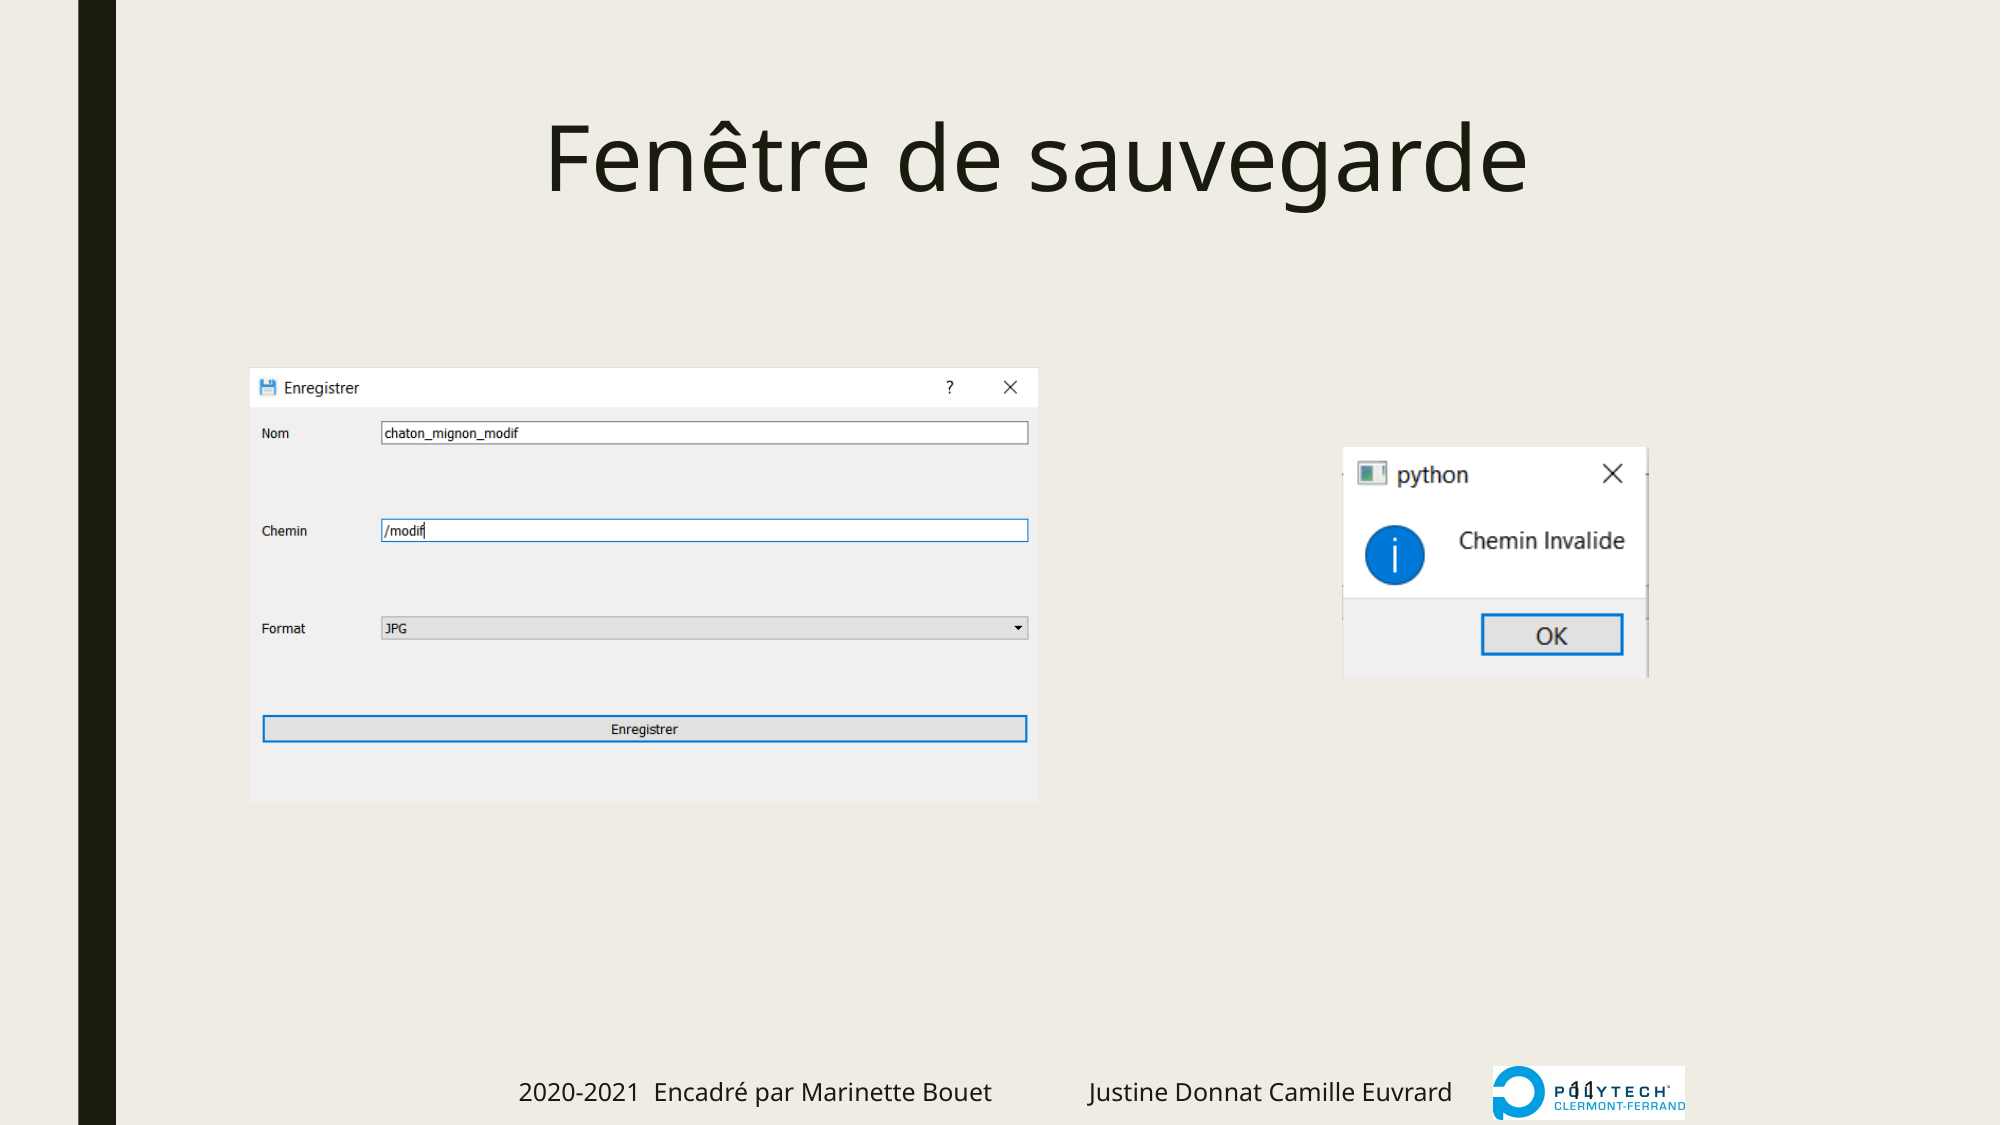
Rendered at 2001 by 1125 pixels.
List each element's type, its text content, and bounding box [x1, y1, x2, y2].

picture [250, 367, 1038, 802]
title Fenêtre de sauvegarde [249, 105, 1825, 225]
text_box 2020-2021 Encadré par Marinette Bouet Justine Donnat Camille Euvrard [474, 1058, 1506, 1125]
text_box [1553, 1058, 1816, 1125]
picture [1342, 447, 1649, 678]
